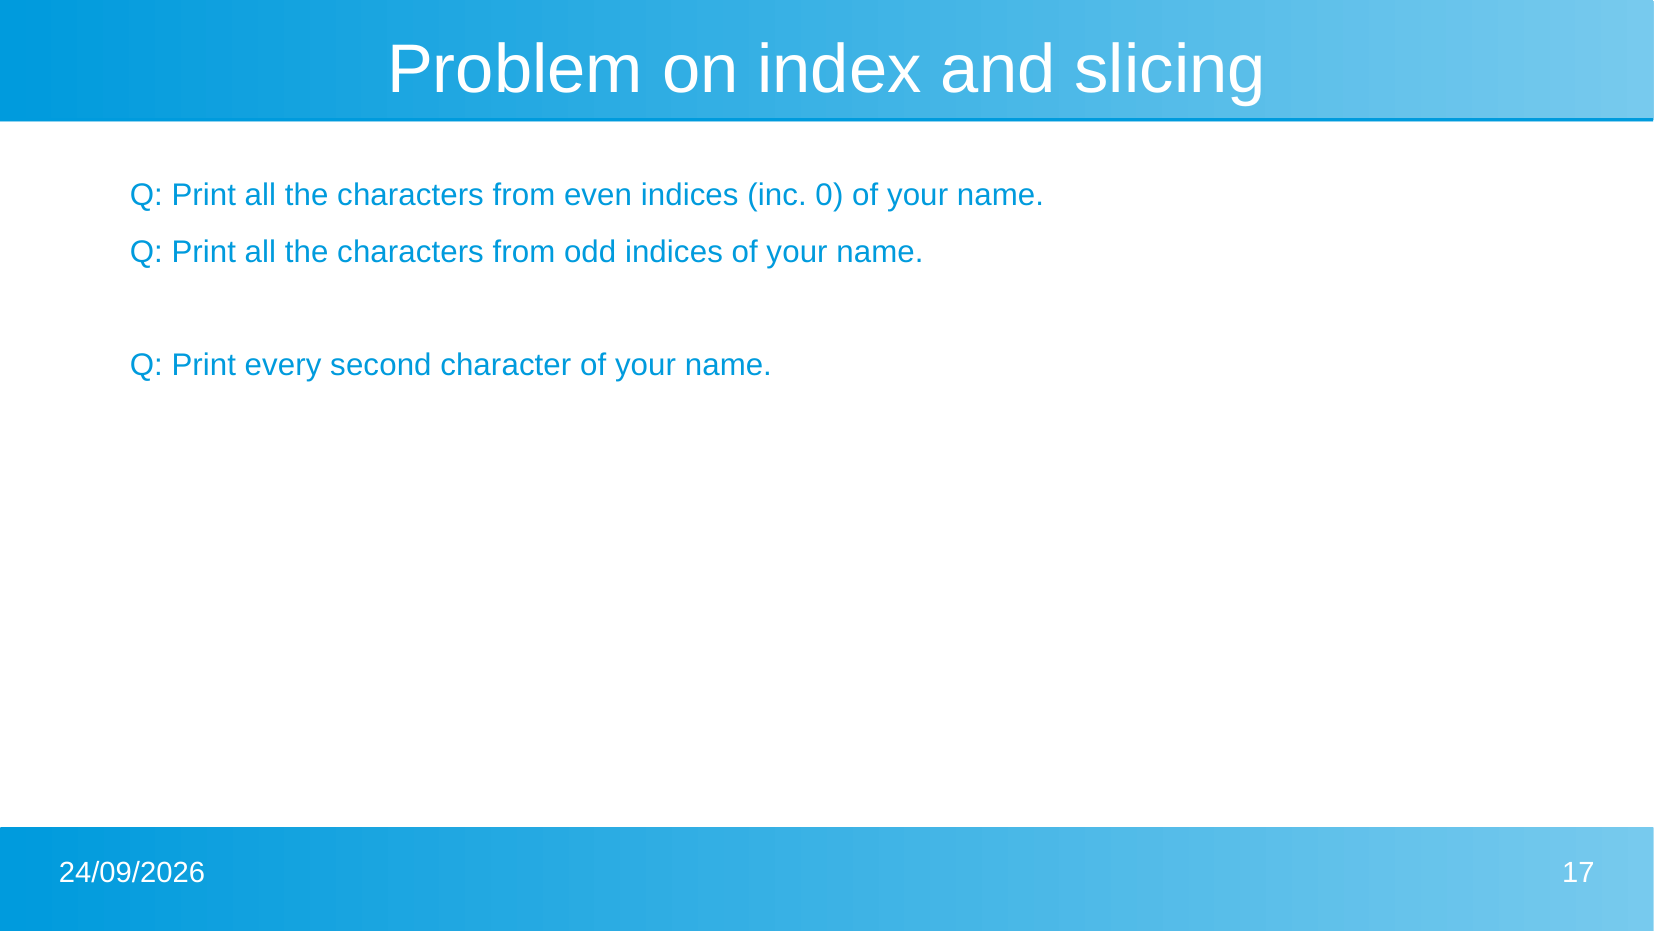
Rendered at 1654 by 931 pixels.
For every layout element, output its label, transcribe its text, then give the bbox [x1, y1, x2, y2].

title Problem on index and slicing [59, 29, 1595, 108]
list Q: Print all the characters from even indices (inc. 0) of your name. Q: Print all the characters from odd indices of your name. Q: Print every second character of your name. [59, 177, 1595, 768]
